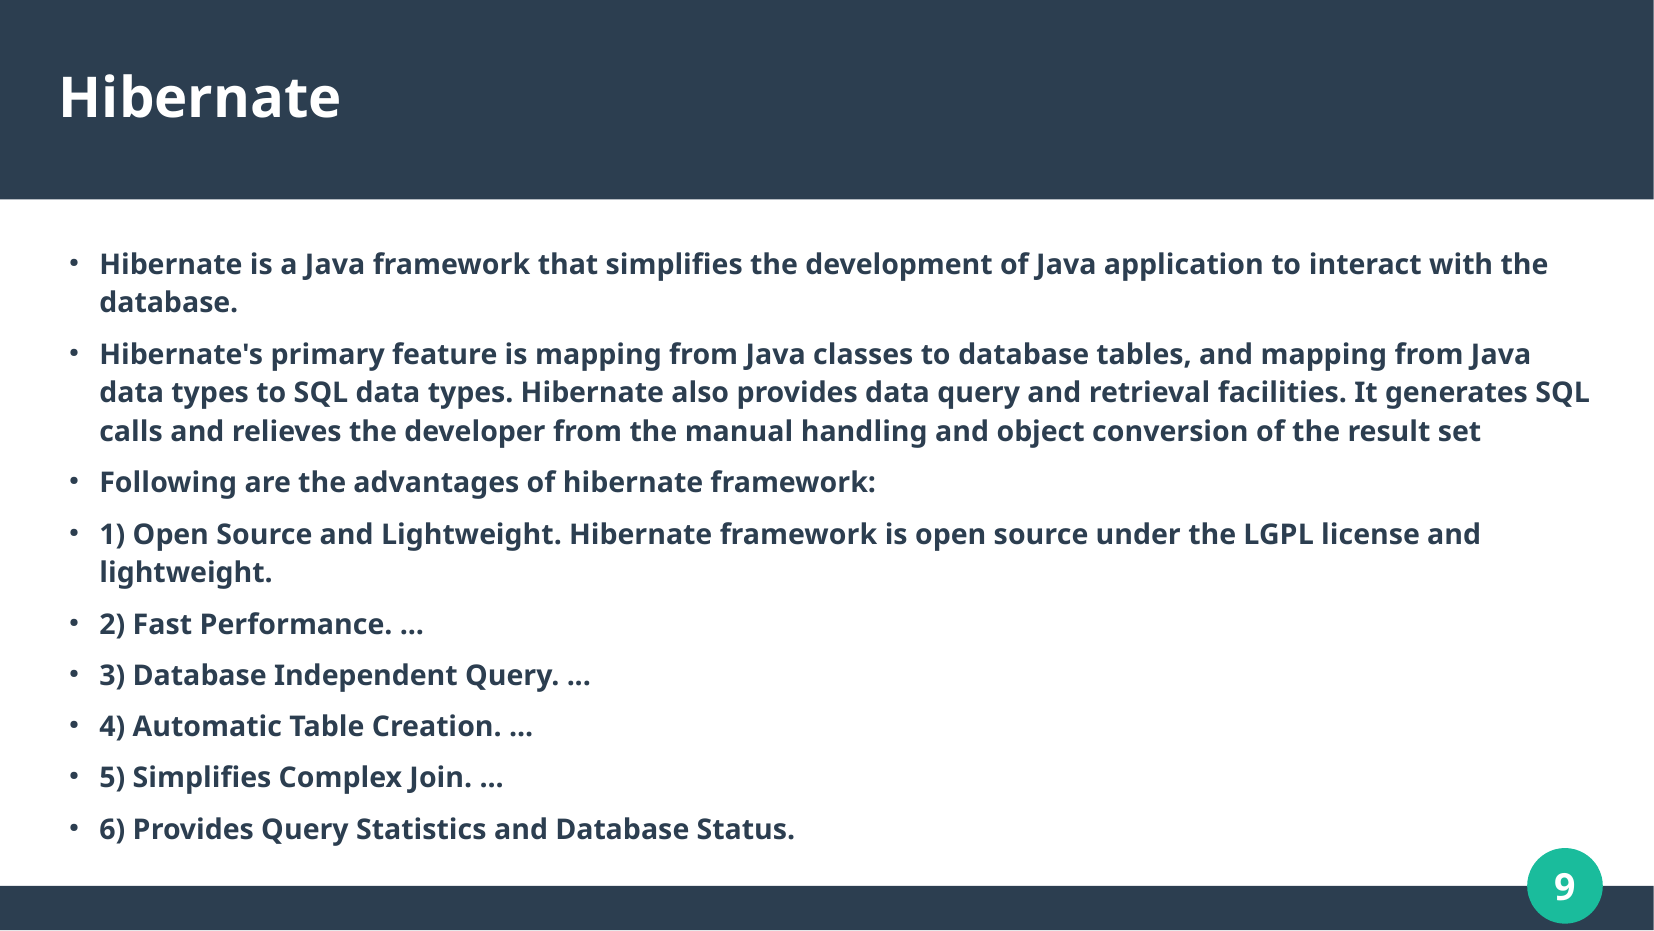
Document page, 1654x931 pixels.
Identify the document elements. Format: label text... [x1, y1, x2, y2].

title Hibernate [59, 37, 1595, 155]
list Hibernate is a Java framework that simplifies the development of Java application to interact with the database. Hibernate's primary feature is mapping from Java classes to database tables, and mapping from Java data types to SQL data types. Hibernate also provides data query and retrieval facilities. It generates SQL calls and relieves the developer from the manual handling and object conversion of the result set Following are the advantages of hibernate framework: 1) Open Source and Lightweight. Hibernate framework is open source under the LGPL license and lightweight. 2) Fast Performance. ... 3) Database Independent Query. ... 4) Automatic Table Creation. ... 5) Simplifies Complex Join. ... 6) Provides Query Statistics and Database Status. [59, 243, 1595, 864]
